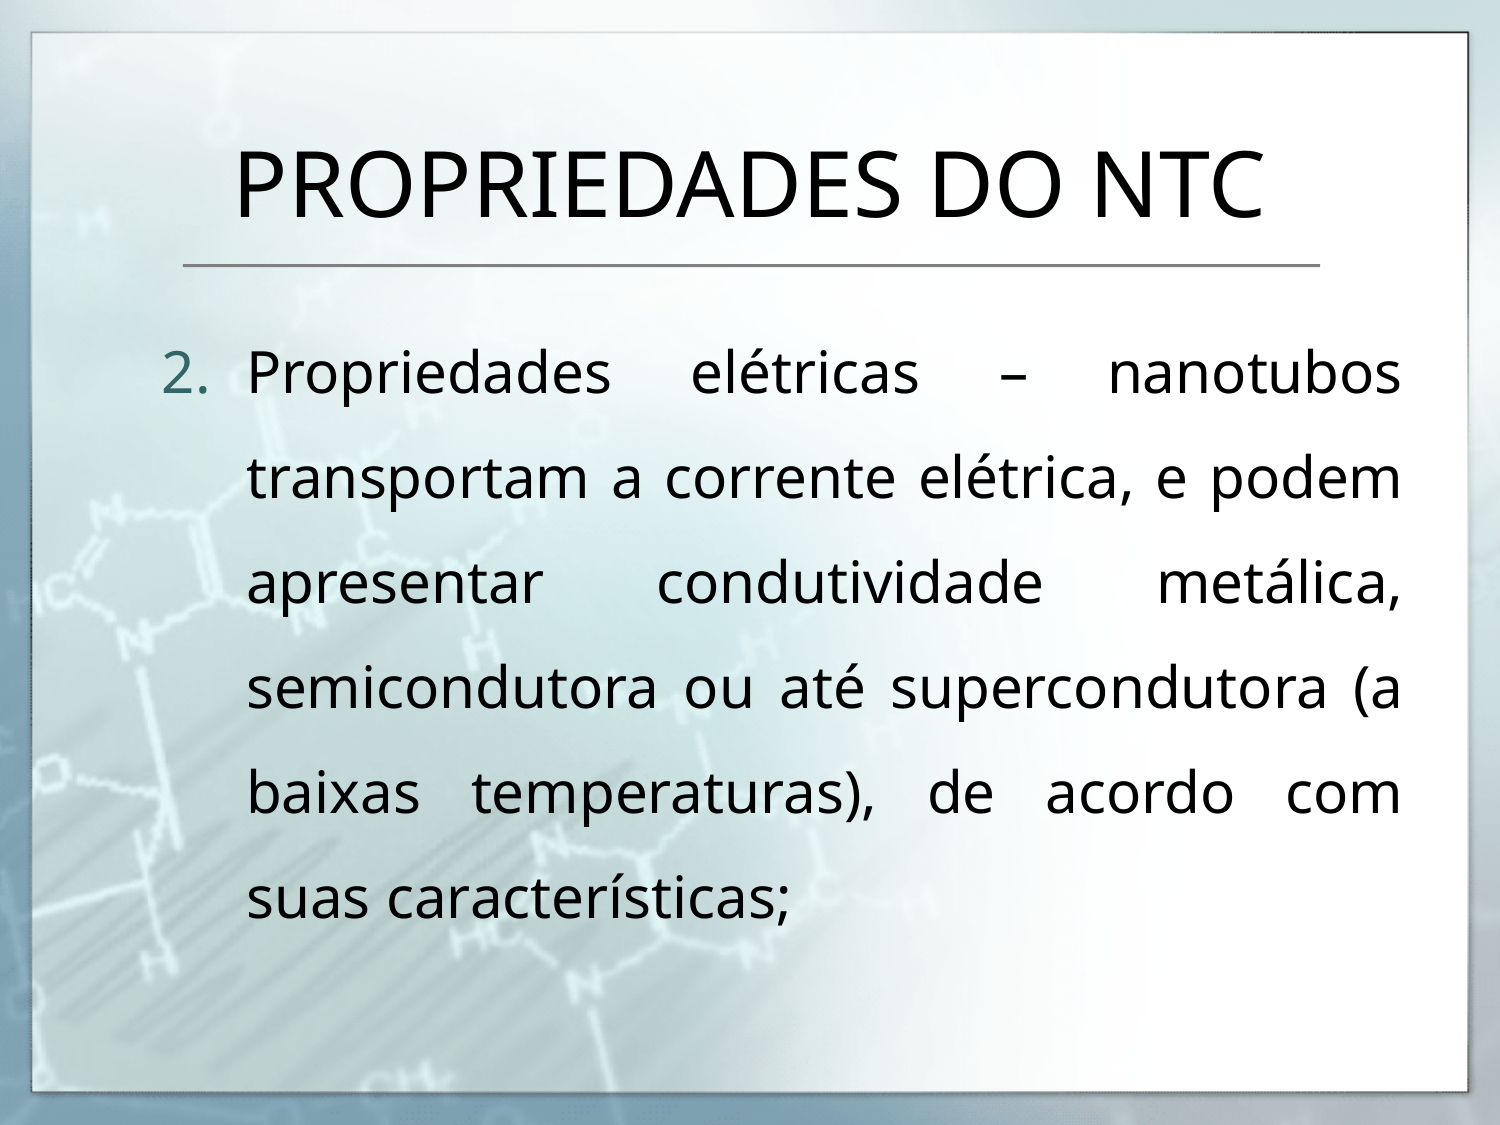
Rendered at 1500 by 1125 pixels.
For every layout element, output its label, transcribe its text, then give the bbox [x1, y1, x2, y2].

text_box Propriedades elétricas – nanotubos transportam a corrente elétrica, e podem apresentar condutividade metálica, semicondutora ou até supercondutora (a baixas temperaturas), de acordo com suas características; [117, 292, 1418, 938]
picture [0, 0, 1500, 1125]
text_box PROPRIEDADES DO NTC [62, 93, 1438, 269]
